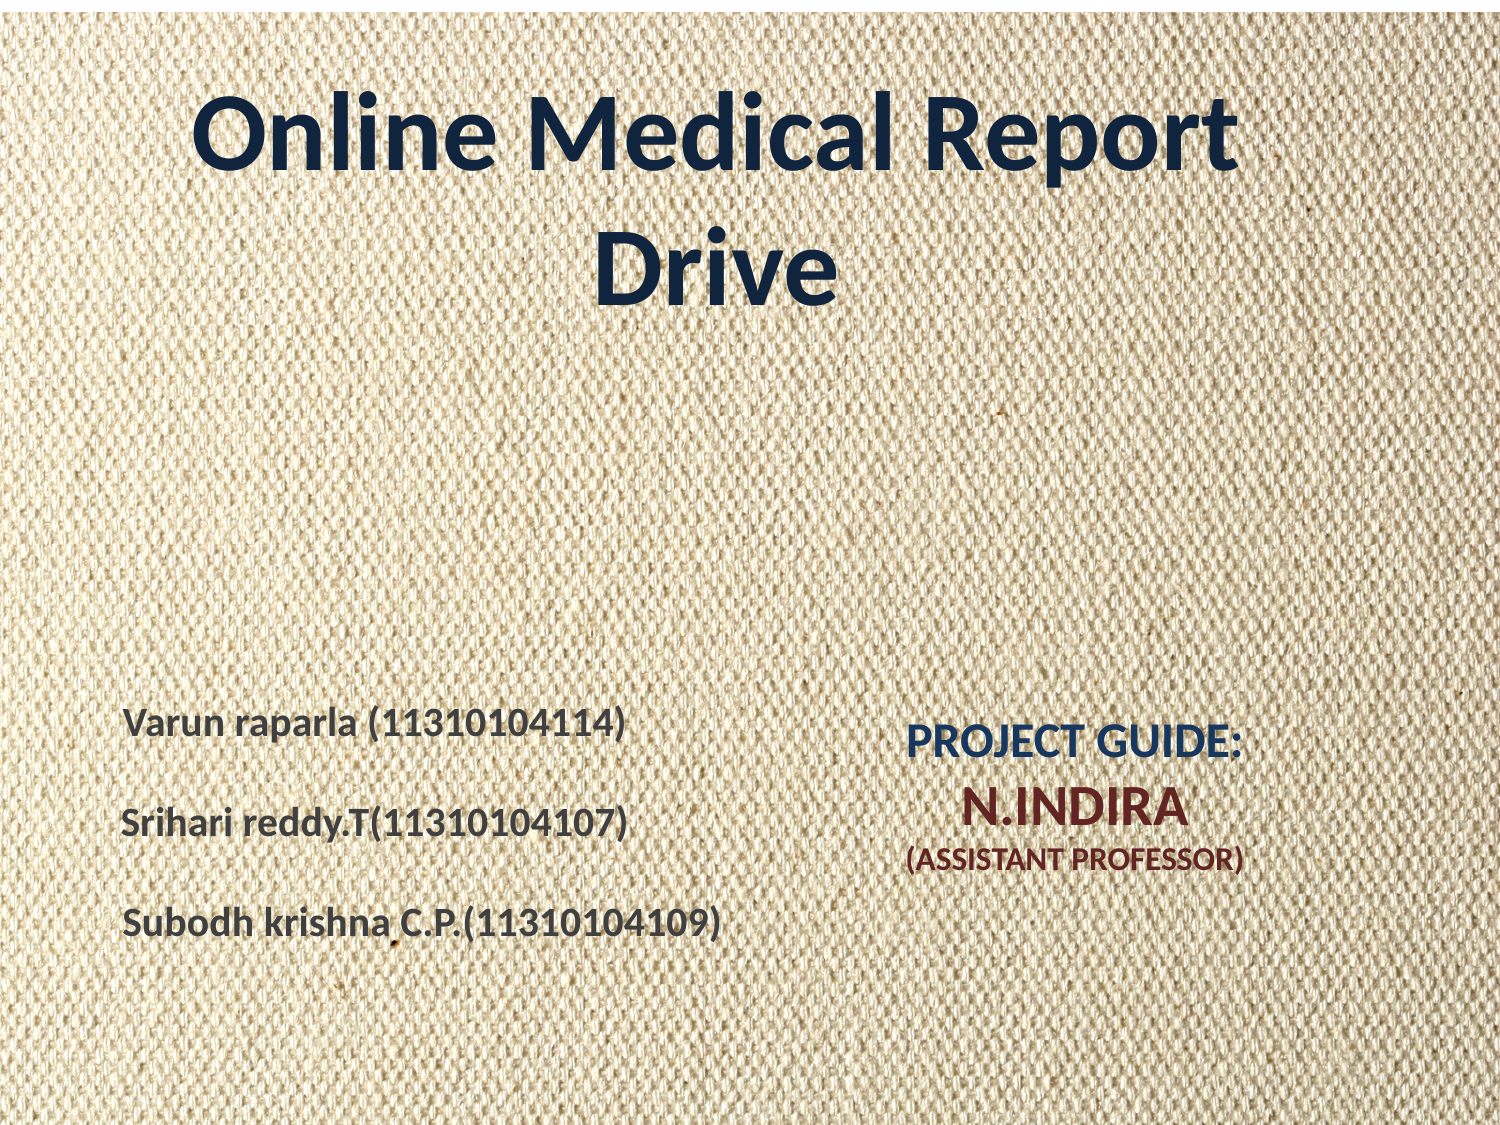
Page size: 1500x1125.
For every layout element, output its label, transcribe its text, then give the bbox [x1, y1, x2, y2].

text_box PROJECT GUIDE: N.INDIRA (ASSISTANT PROFESSOR) [699, 699, 1450, 885]
picture [0, 12, 1500, 1125]
text_box Online Medical Report Drive [176, 49, 1283, 471]
text_box Varun raparla (11310104114) Srihari reddy.T(11310104107) Subodh krishna C.P.(11310104109) [0, 687, 750, 953]
